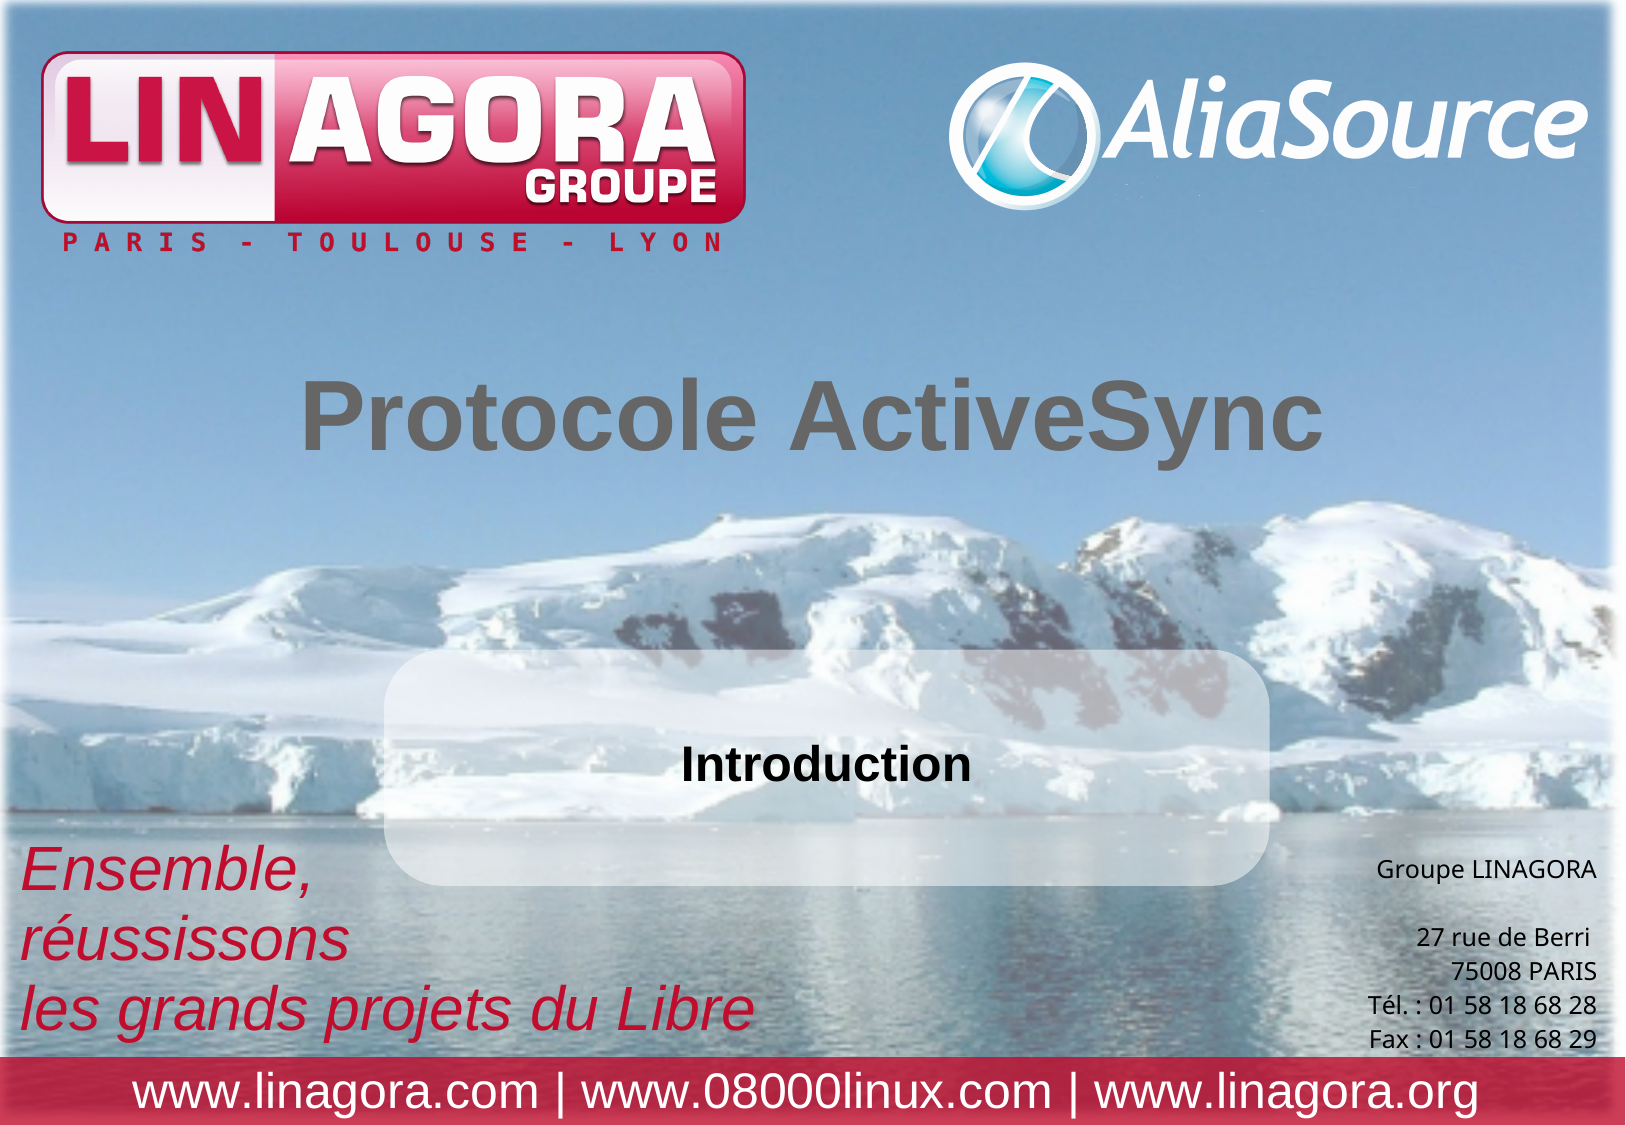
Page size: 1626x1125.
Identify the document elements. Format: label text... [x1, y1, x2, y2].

picture [35, 47, 752, 254]
subtitle Introduction [383, 649, 1270, 886]
title Protocole ActiveSync [0, 289, 1626, 556]
picture [944, 58, 1595, 226]
